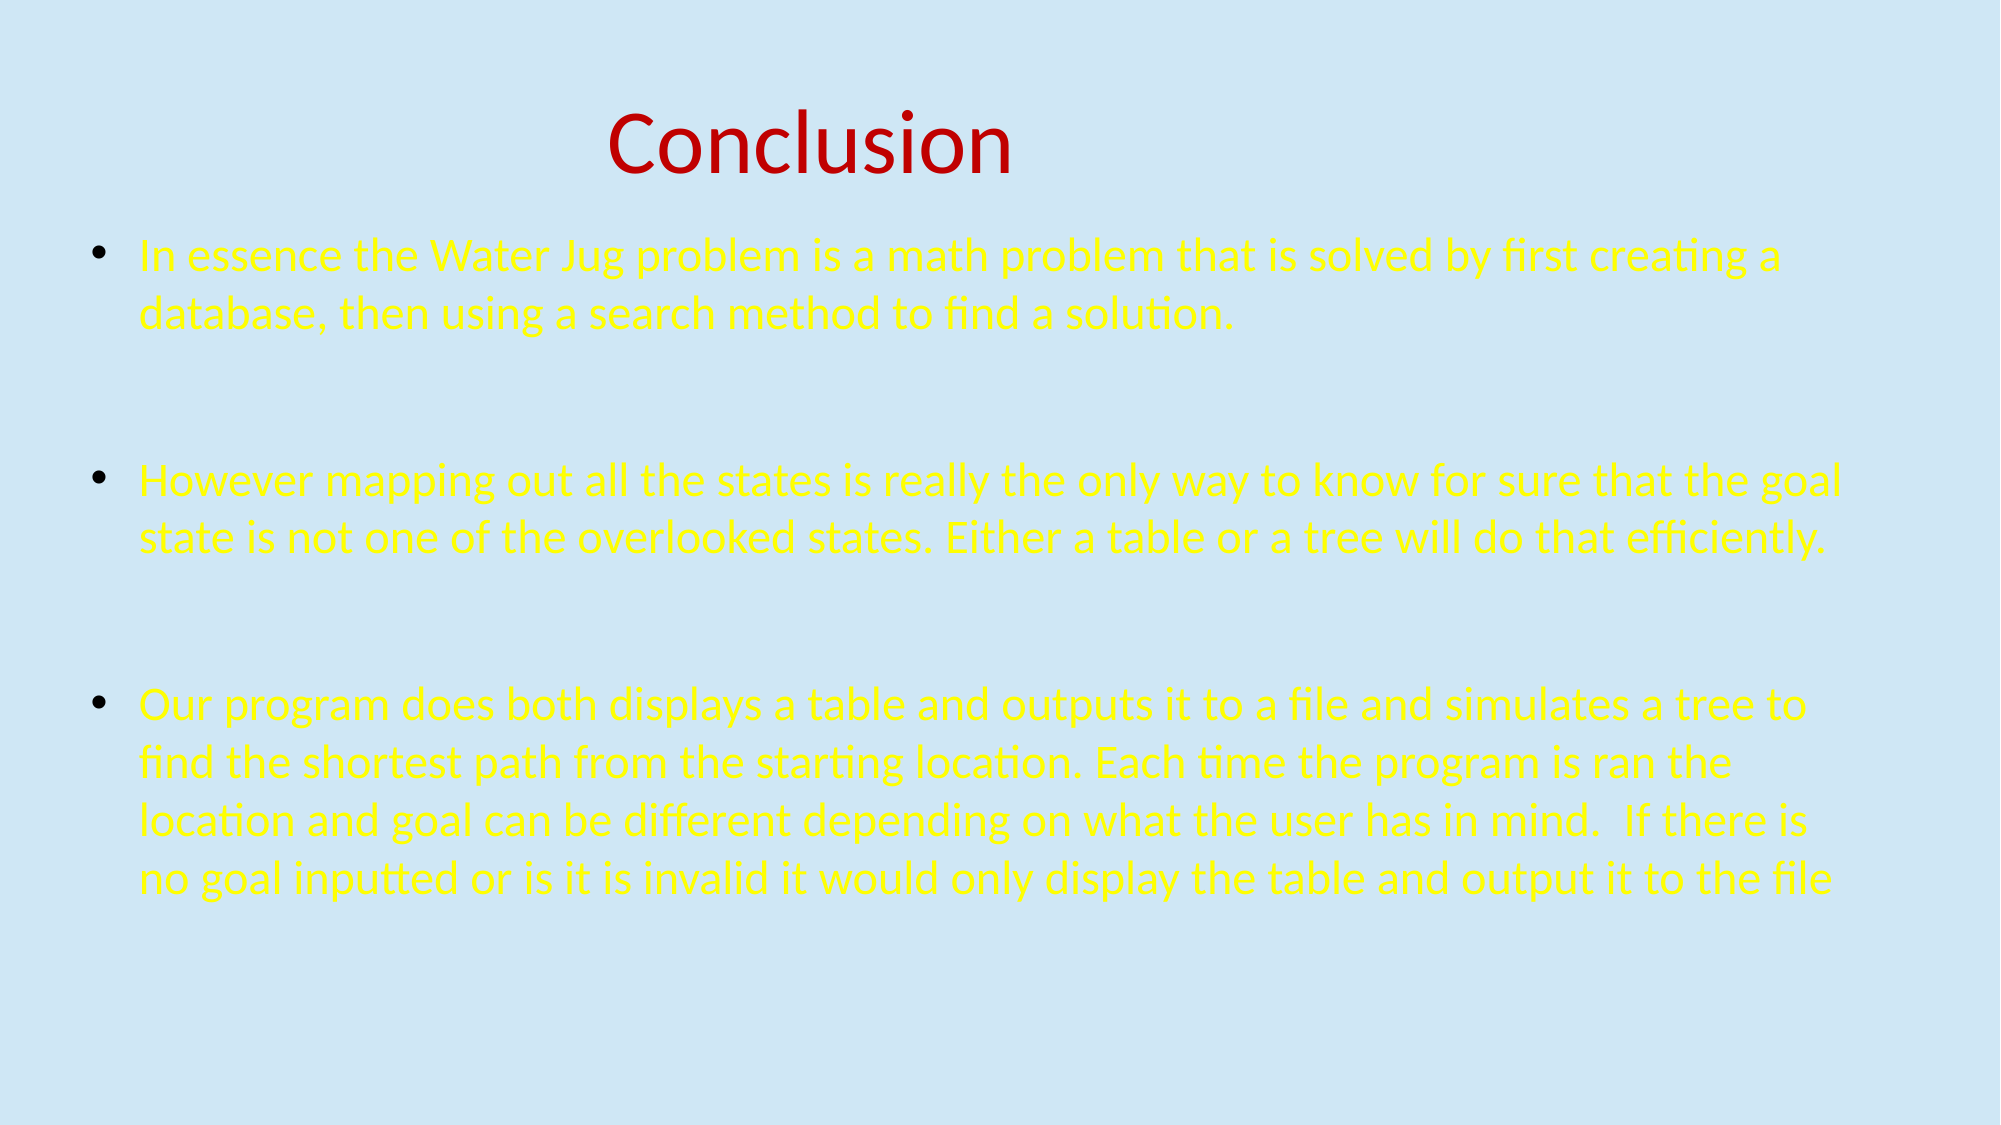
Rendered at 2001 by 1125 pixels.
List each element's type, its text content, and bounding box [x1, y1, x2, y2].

title Conclusion [0, 43, 1723, 231]
list In essence the Water Jug problem is a math problem that is solved by first creating a database, then using a search method to find a solution. However mapping out all the states is really the only way to know for sure that the goal state is not one of the overlooked states. Either a table or a tree will do that efficiently. Our program does both displays a table and outputs it to a file and simulates a tree to find the shortest path from the starting location. Each time the program is ran the location and goal can be different depending on what the user has in mind. If there is no goal inputted or is it is invalid it would only display the table and output it to the file [75, 215, 1876, 958]
